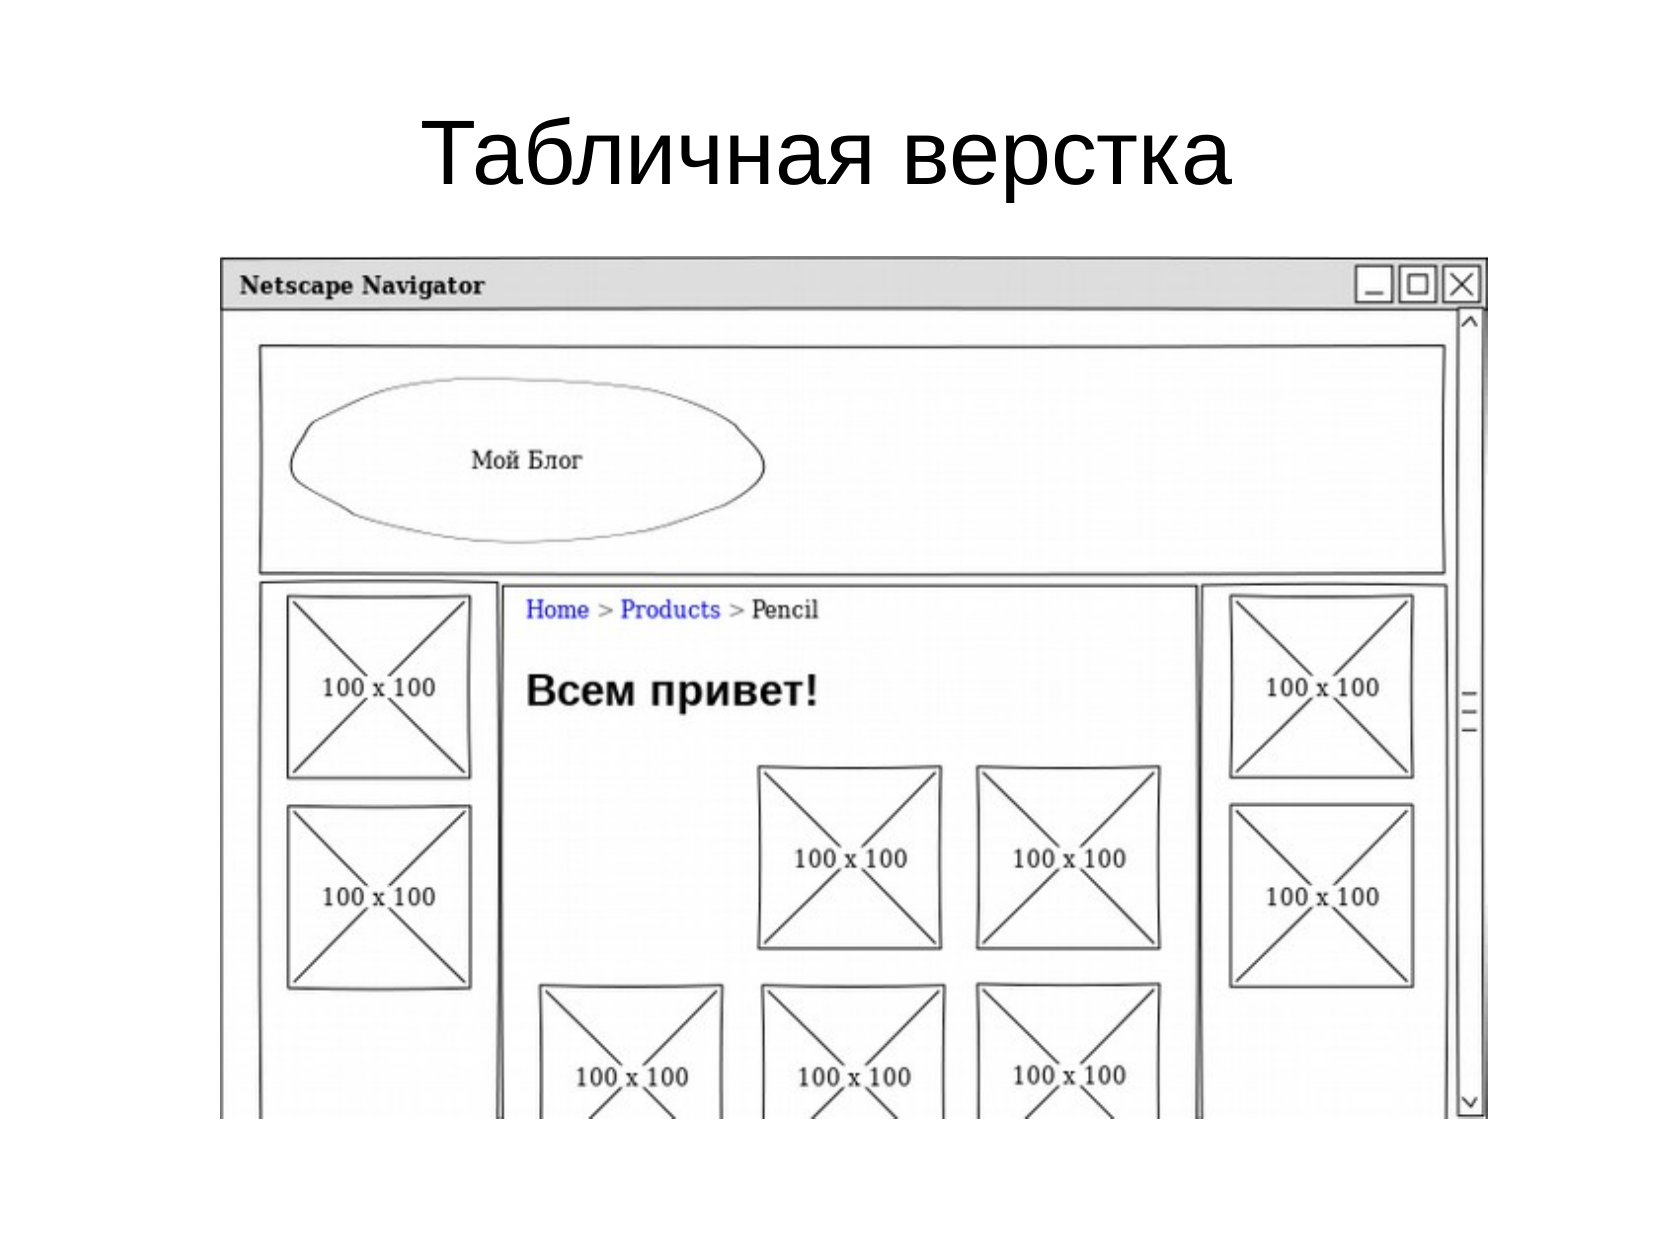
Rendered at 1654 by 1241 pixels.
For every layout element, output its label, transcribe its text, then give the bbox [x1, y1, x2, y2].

title Табличная верстка [82, 49, 1571, 257]
picture [220, 256, 1488, 1119]
